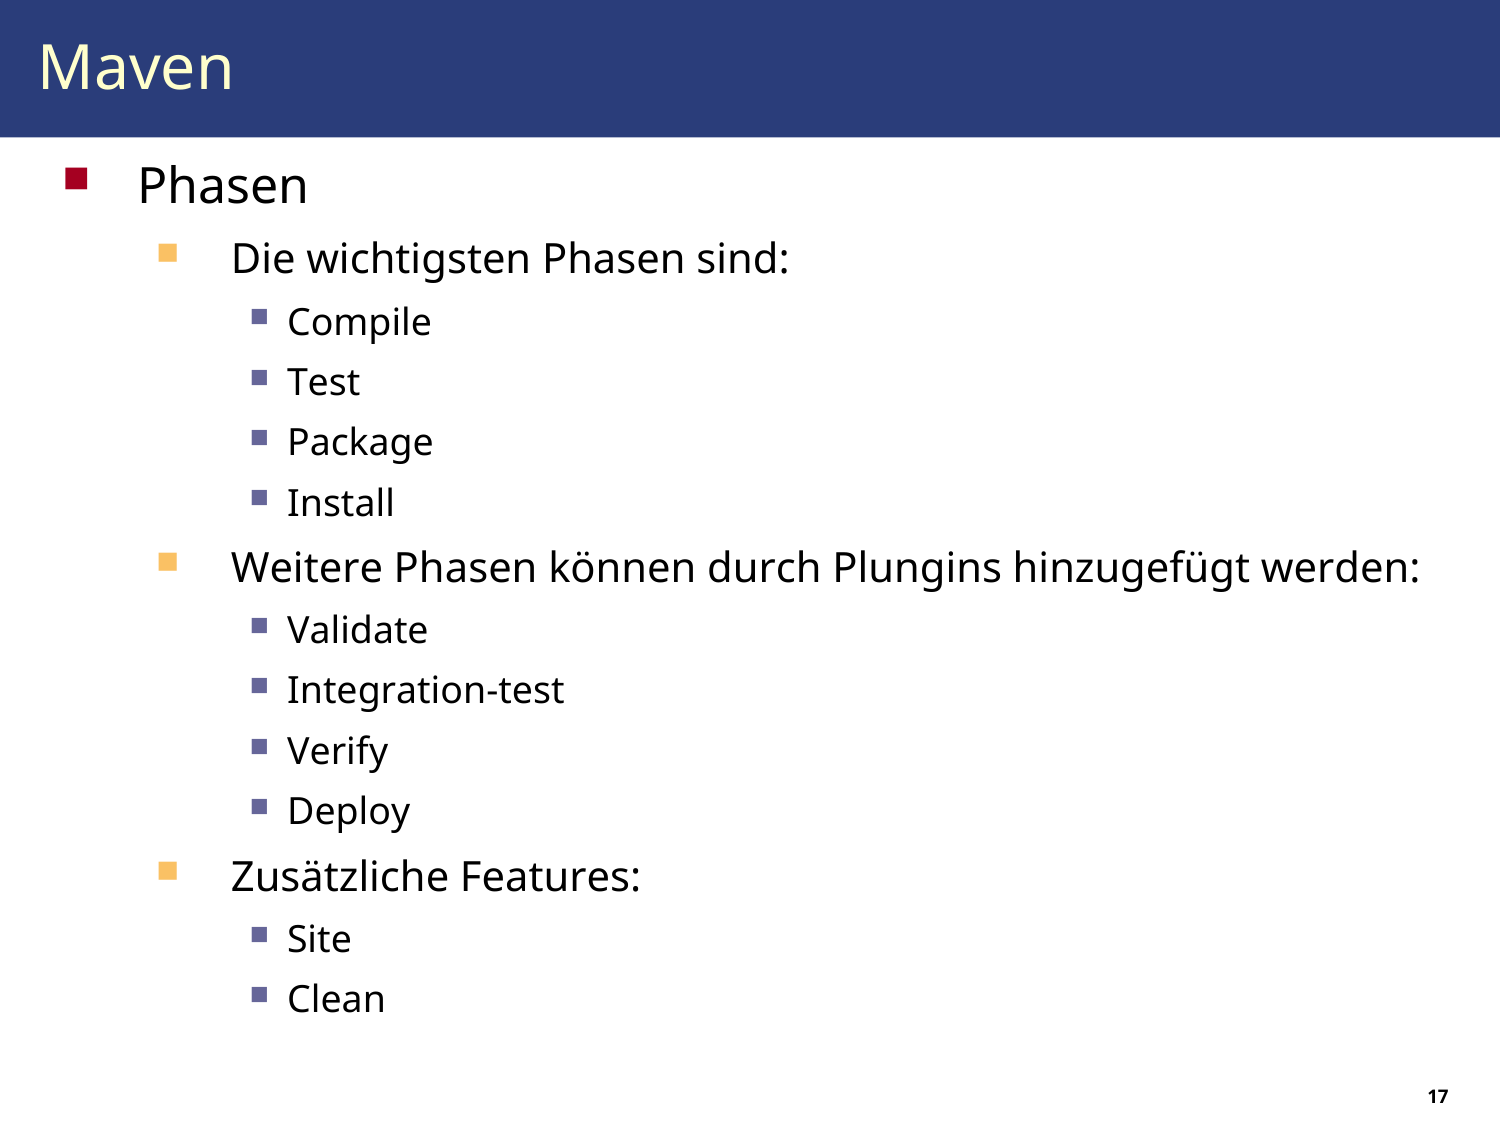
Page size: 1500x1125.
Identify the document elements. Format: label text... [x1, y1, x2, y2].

title Maven [37, 22, 1476, 109]
list Phasen Die wichtigsten Phasen sind: Compile Test Package Install Weitere Phasen können durch Plungins hinzugefügt werden: Validate Integration-test Verify Deploy Zusätzliche Features: Site Clean [62, 149, 1450, 1073]
